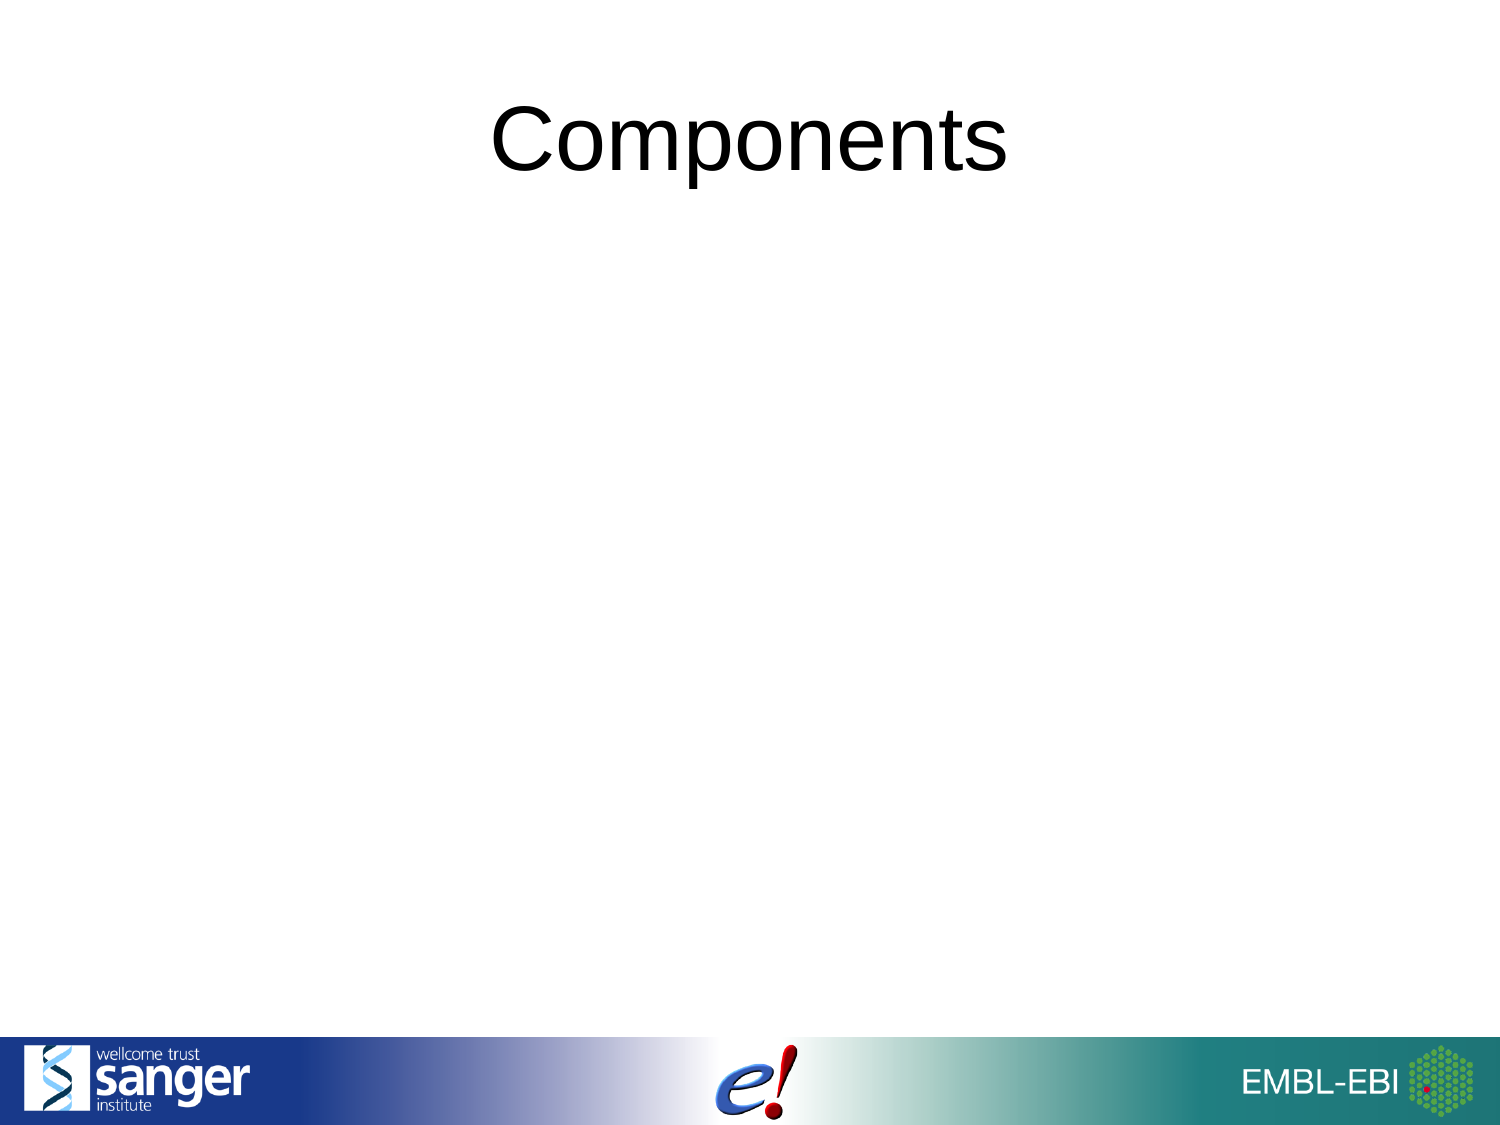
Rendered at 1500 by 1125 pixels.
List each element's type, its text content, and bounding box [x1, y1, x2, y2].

picture [0, 1037, 1500, 1125]
title Components [75, 44, 1425, 233]
